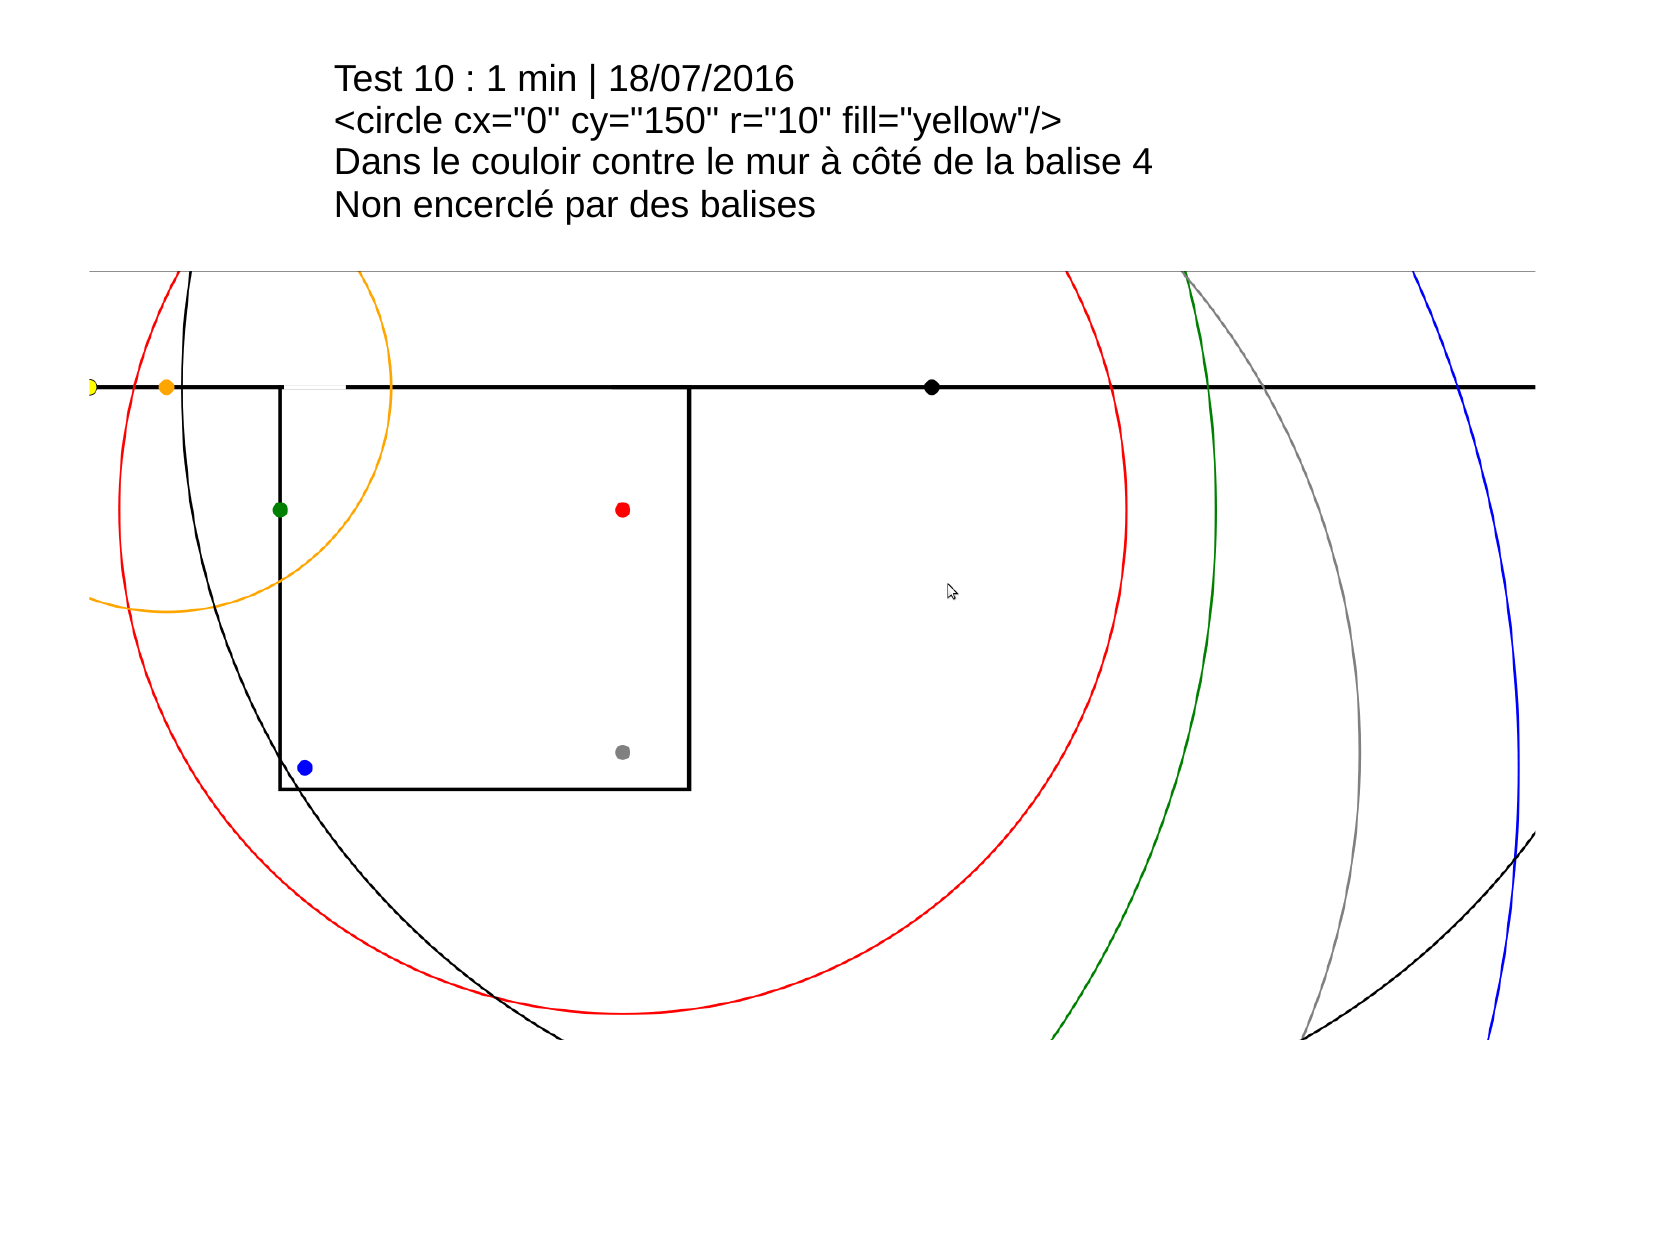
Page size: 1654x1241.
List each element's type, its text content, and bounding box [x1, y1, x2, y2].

picture [89, 271, 1536, 1040]
text_box Test 10 : 1 min | 18/07/2016 <circle cx="0" cy="150" r="10" fill="yellow"/> Dans le couloir contre le mur à côté de la balise 4 Non encerclé par des balises [319, 49, 1580, 233]
